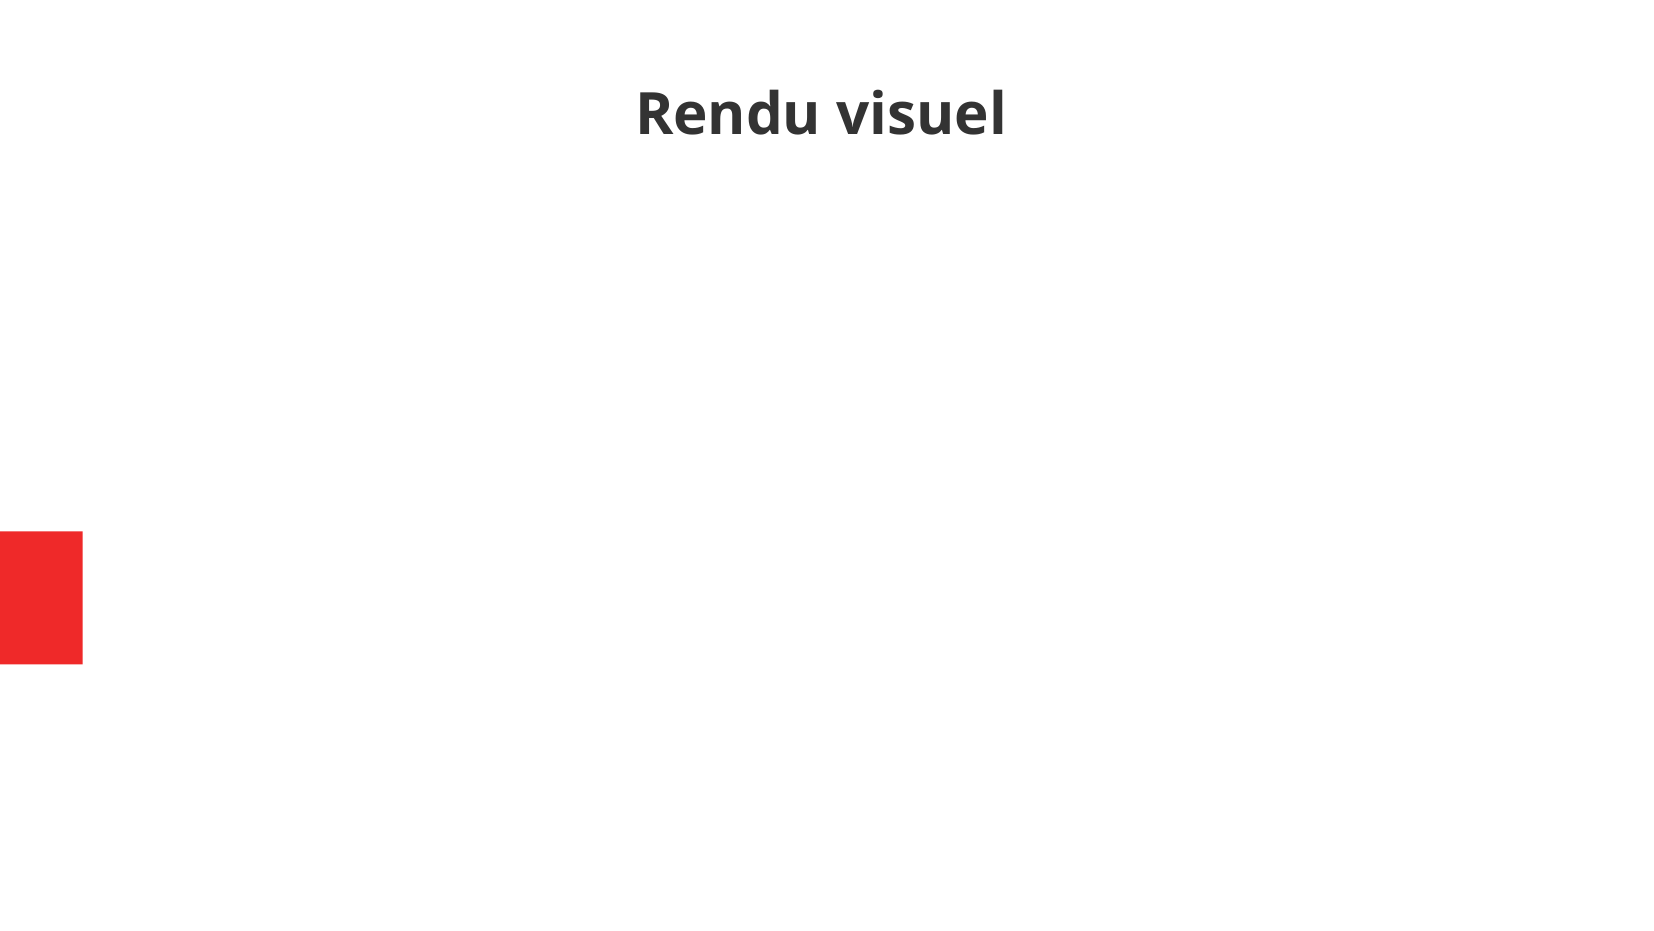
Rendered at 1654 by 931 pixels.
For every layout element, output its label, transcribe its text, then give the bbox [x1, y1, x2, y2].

title Rendu visuel [118, 23, 1524, 201]
